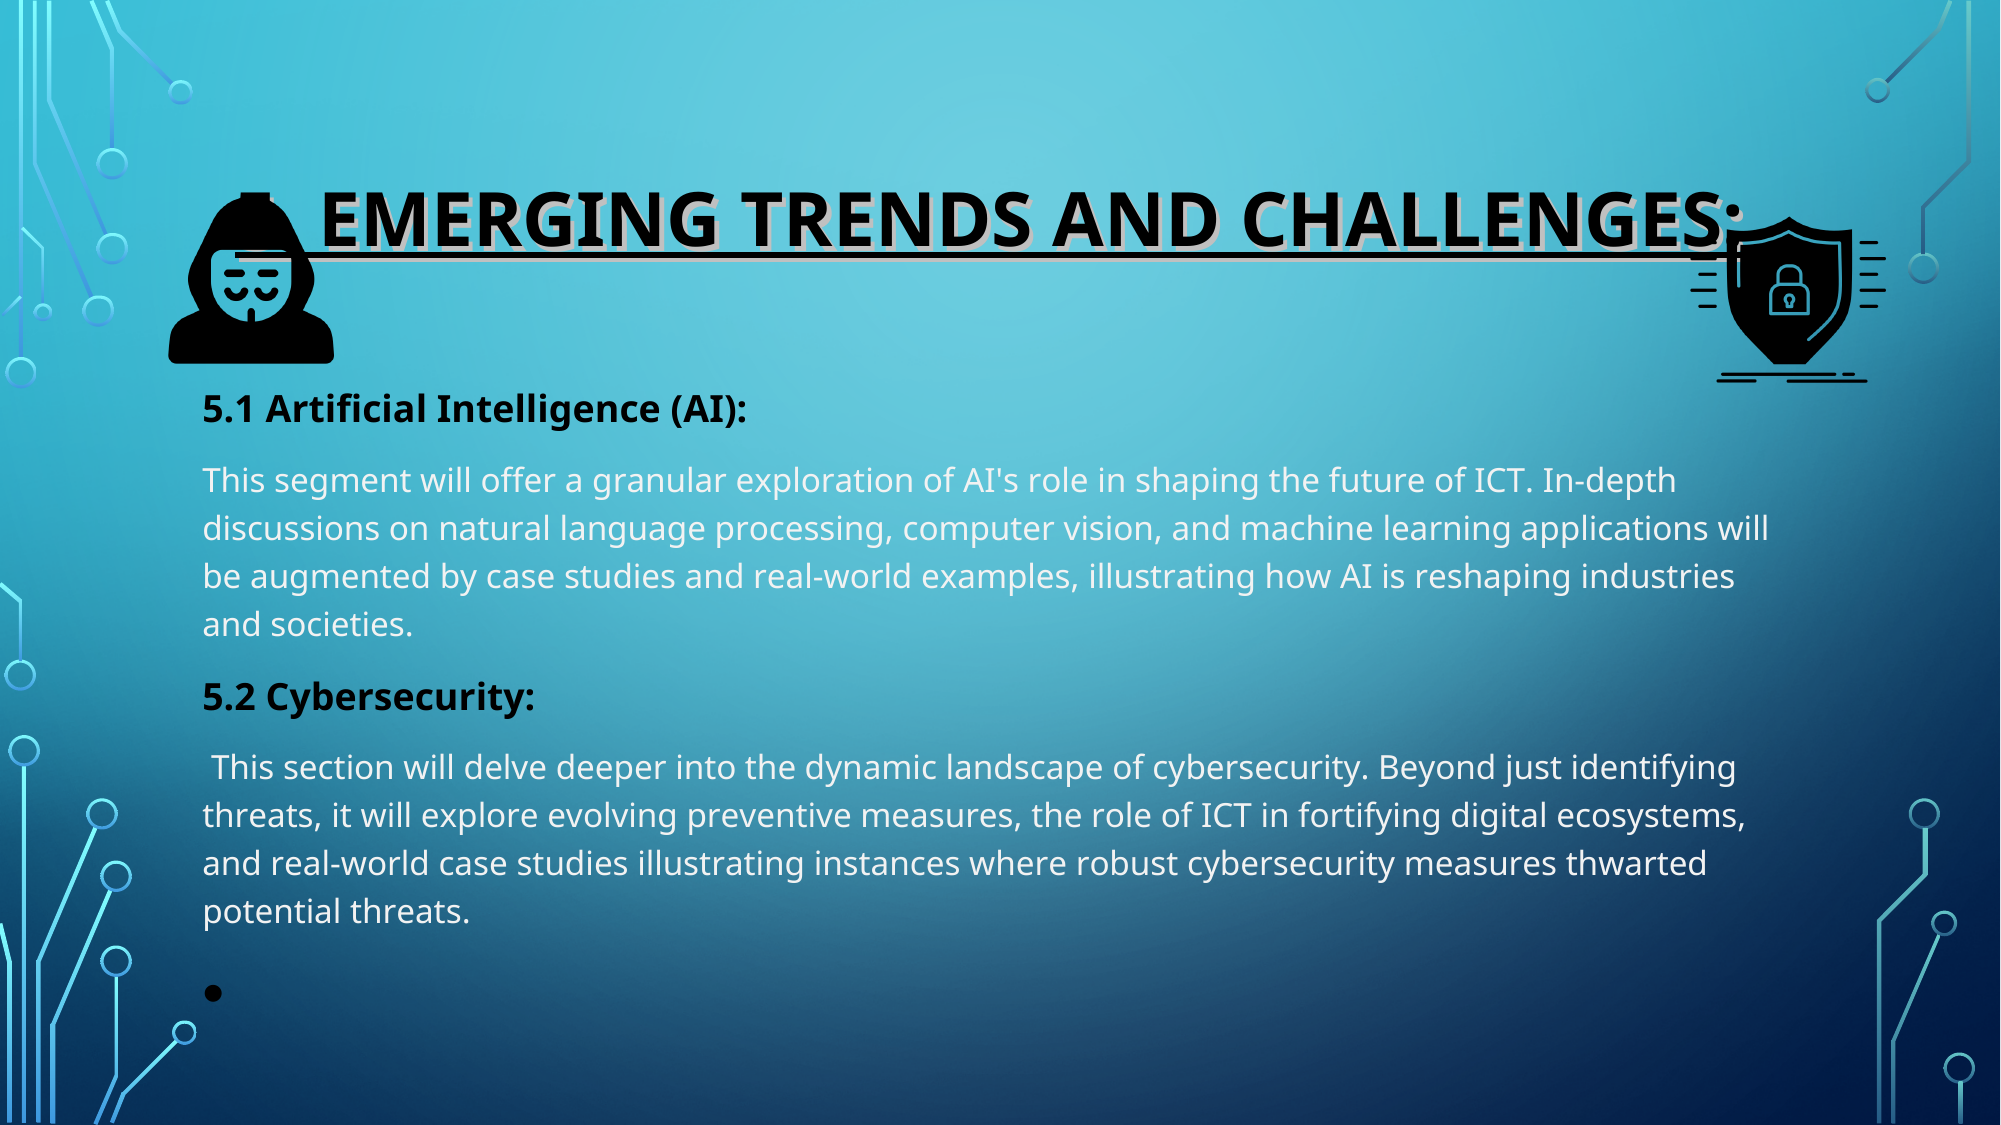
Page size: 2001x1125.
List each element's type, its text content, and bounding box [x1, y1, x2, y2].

title 5. Emerging Trends and Challenges: [187, 101, 1813, 344]
picture [1679, 191, 1897, 409]
picture [156, 185, 346, 376]
list 5.1 Artificial Intelligence (AI): This segment will offer a granular exploration of AI's role in shaping the future of ICT. In-depth discussions on natural language processing, computer vision, and machine learning applications will be augmented by case studies and real-world examples, illustrating how AI is reshaping industries and societies. 5.2 Cybersecurity: This section will delve deeper into the dynamic landscape of cybersecurity. Beyond just identifying threats, it will explore evolving preventive measures, the role of ICT in fortifying digital ecosystems, and real-world case studies illustrating instances where robust cybersecurity measures thwarted potential threats. [187, 369, 1813, 951]
